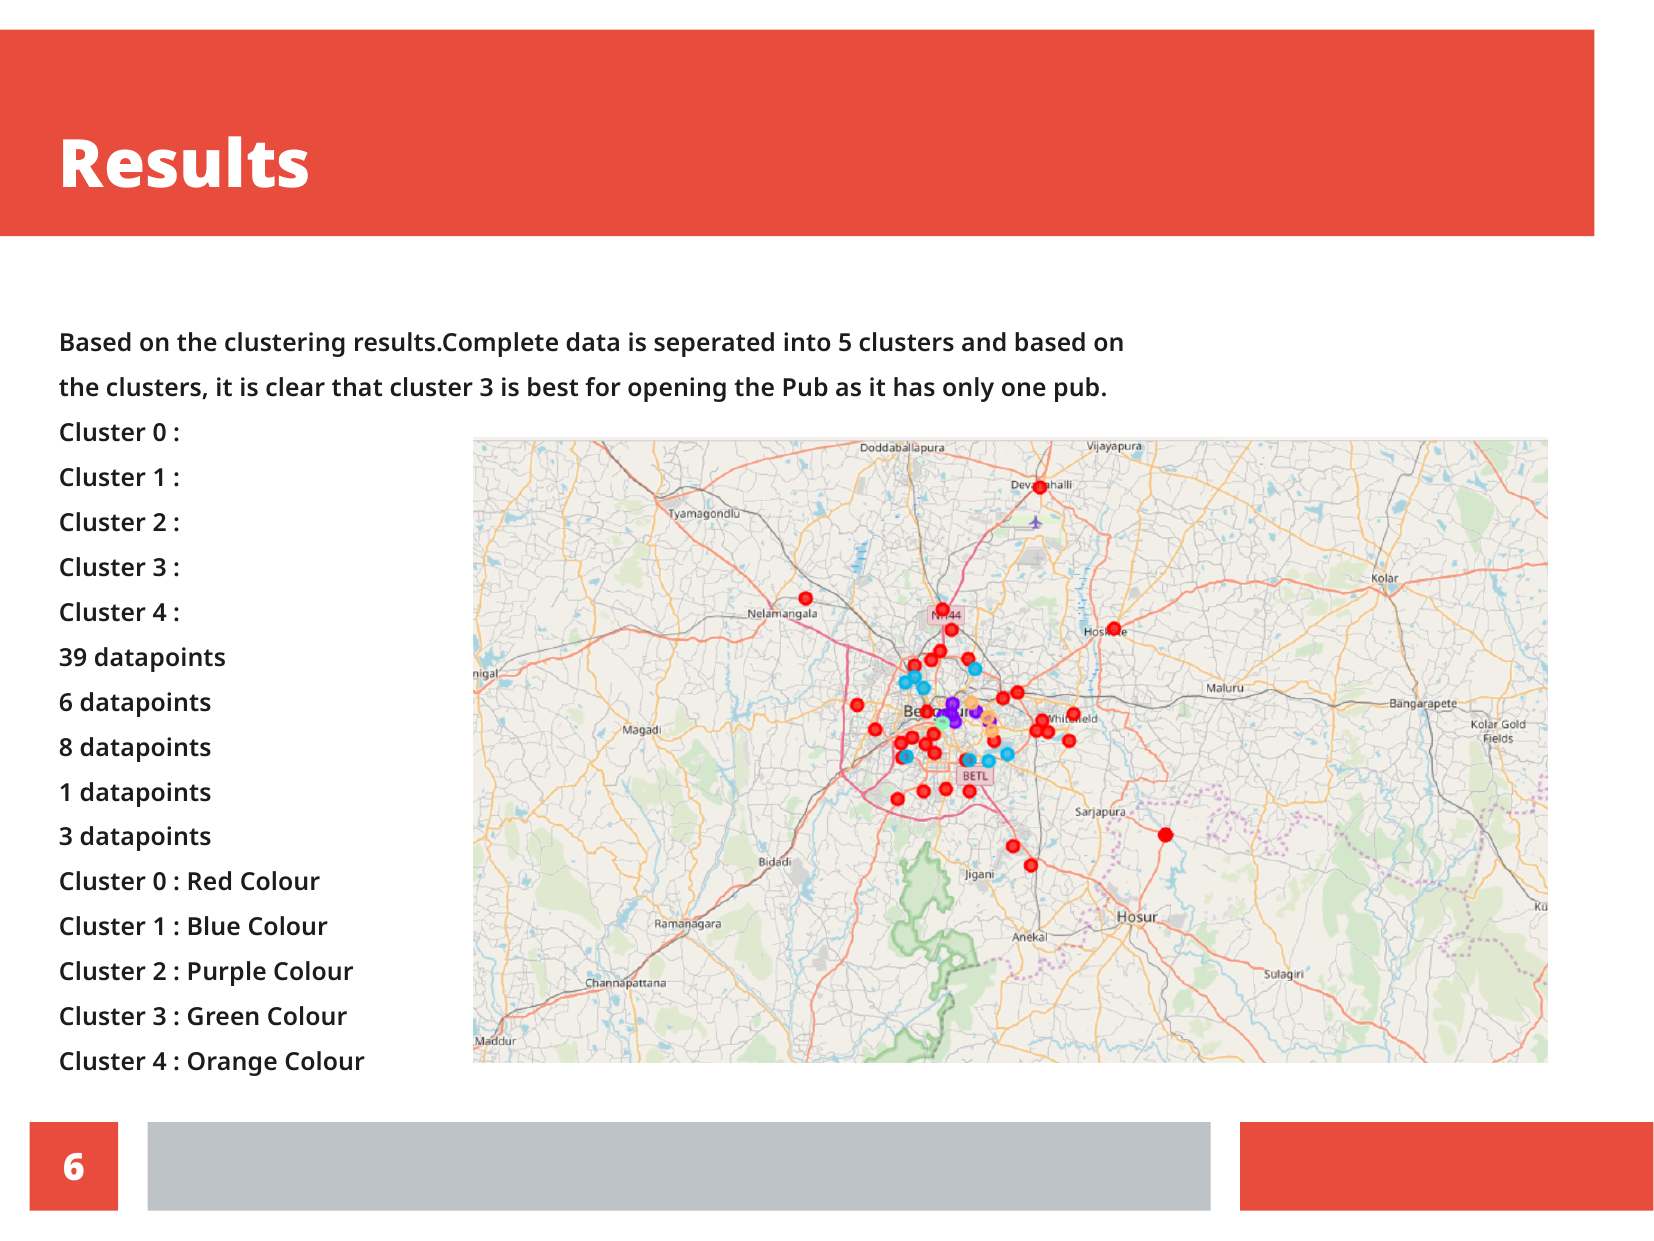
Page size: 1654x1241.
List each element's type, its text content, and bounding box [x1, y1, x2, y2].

picture [472, 437, 1548, 1063]
title Results [59, 59, 1595, 207]
list Based on the clustering results.Complete data is seperated into 5 clusters and based on the clusters, it is clear that cluster 3 is best for opening the Pub as it has only one pub. Cluster 0 : Cluster 1 : Cluster 2 : Cluster 3 : Cluster 4 : 39 datapoints 6 datapoints 8 datapoints 1 datapoints 3 datapoints Cluster 0 : Red Colour Cluster 1 : Blue Colour Cluster 2 : Purple Colour Cluster 3 : Green Colour Cluster 4 : Orange Colour [59, 324, 1565, 1093]
